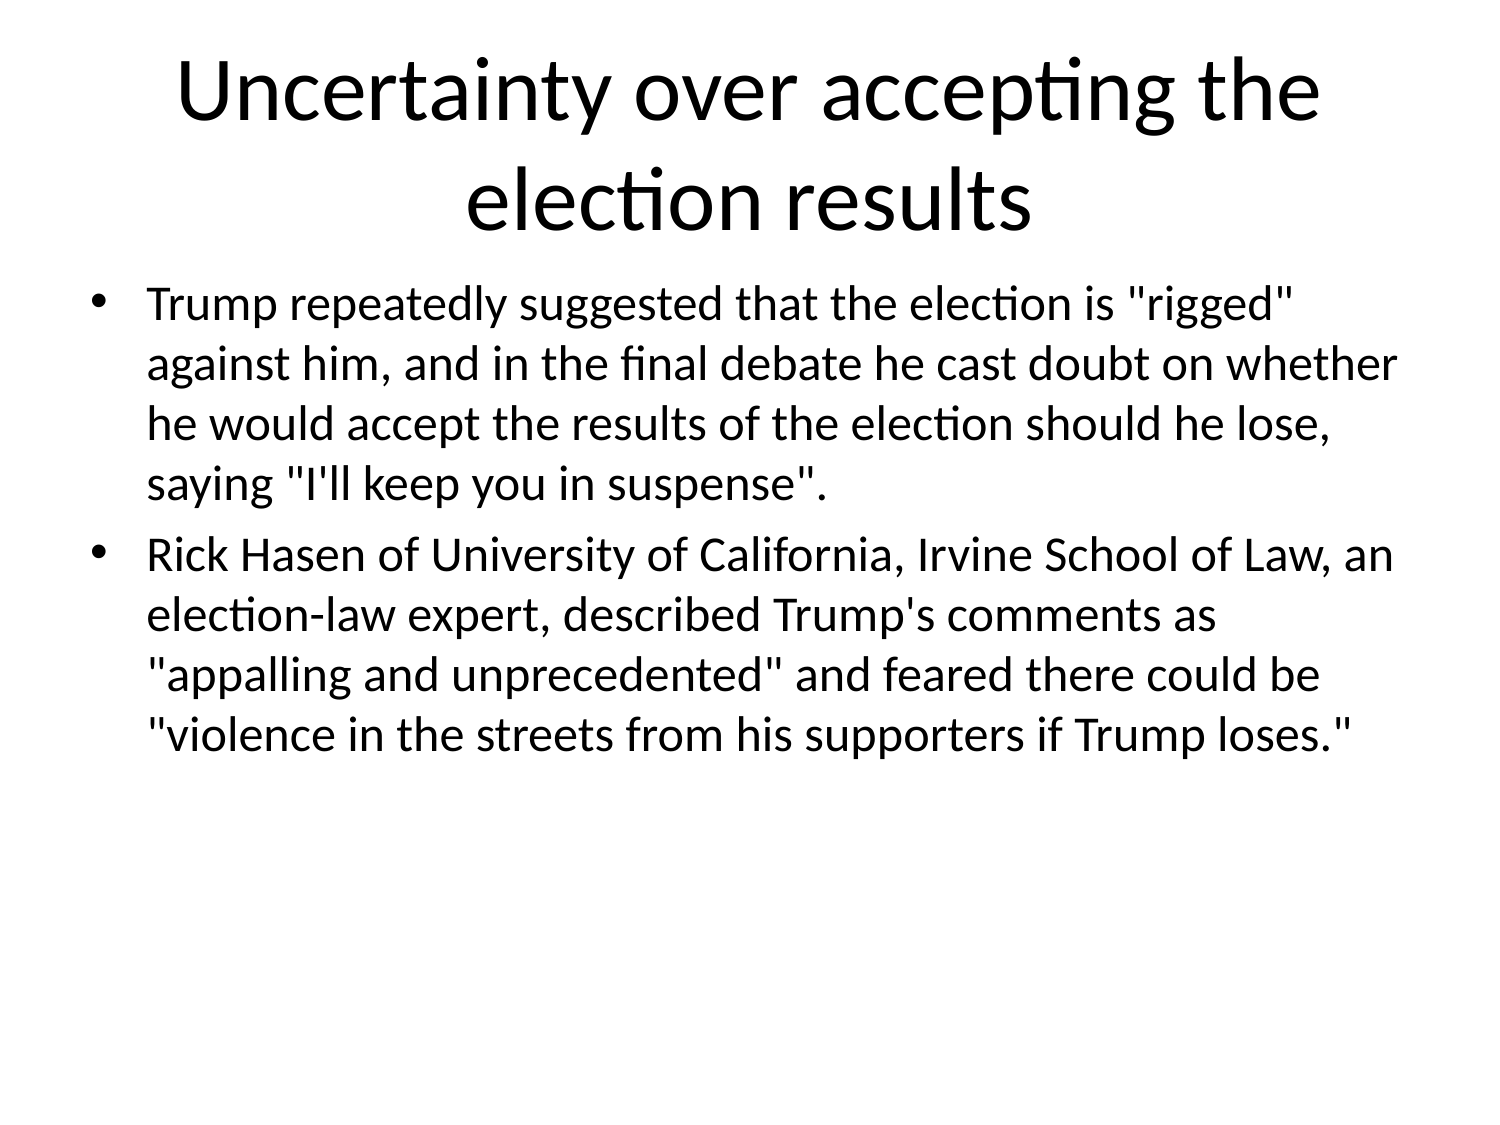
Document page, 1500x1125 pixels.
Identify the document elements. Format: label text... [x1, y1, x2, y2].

list Trump repeatedly suggested that the election is "rigged" against him, and in the final debate he cast doubt on whether he would accept the results of the election should he lose, saying "I'll keep you in suspense". Rick Hasen of University of California, Irvine School of Law, an election-law expert, described Trump's comments as "appalling and unprecedented" and feared there could be "violence in the streets from his supporters if Trump loses." [75, 262, 1425, 1005]
title Uncertainty over accepting the election results [75, 45, 1425, 233]
